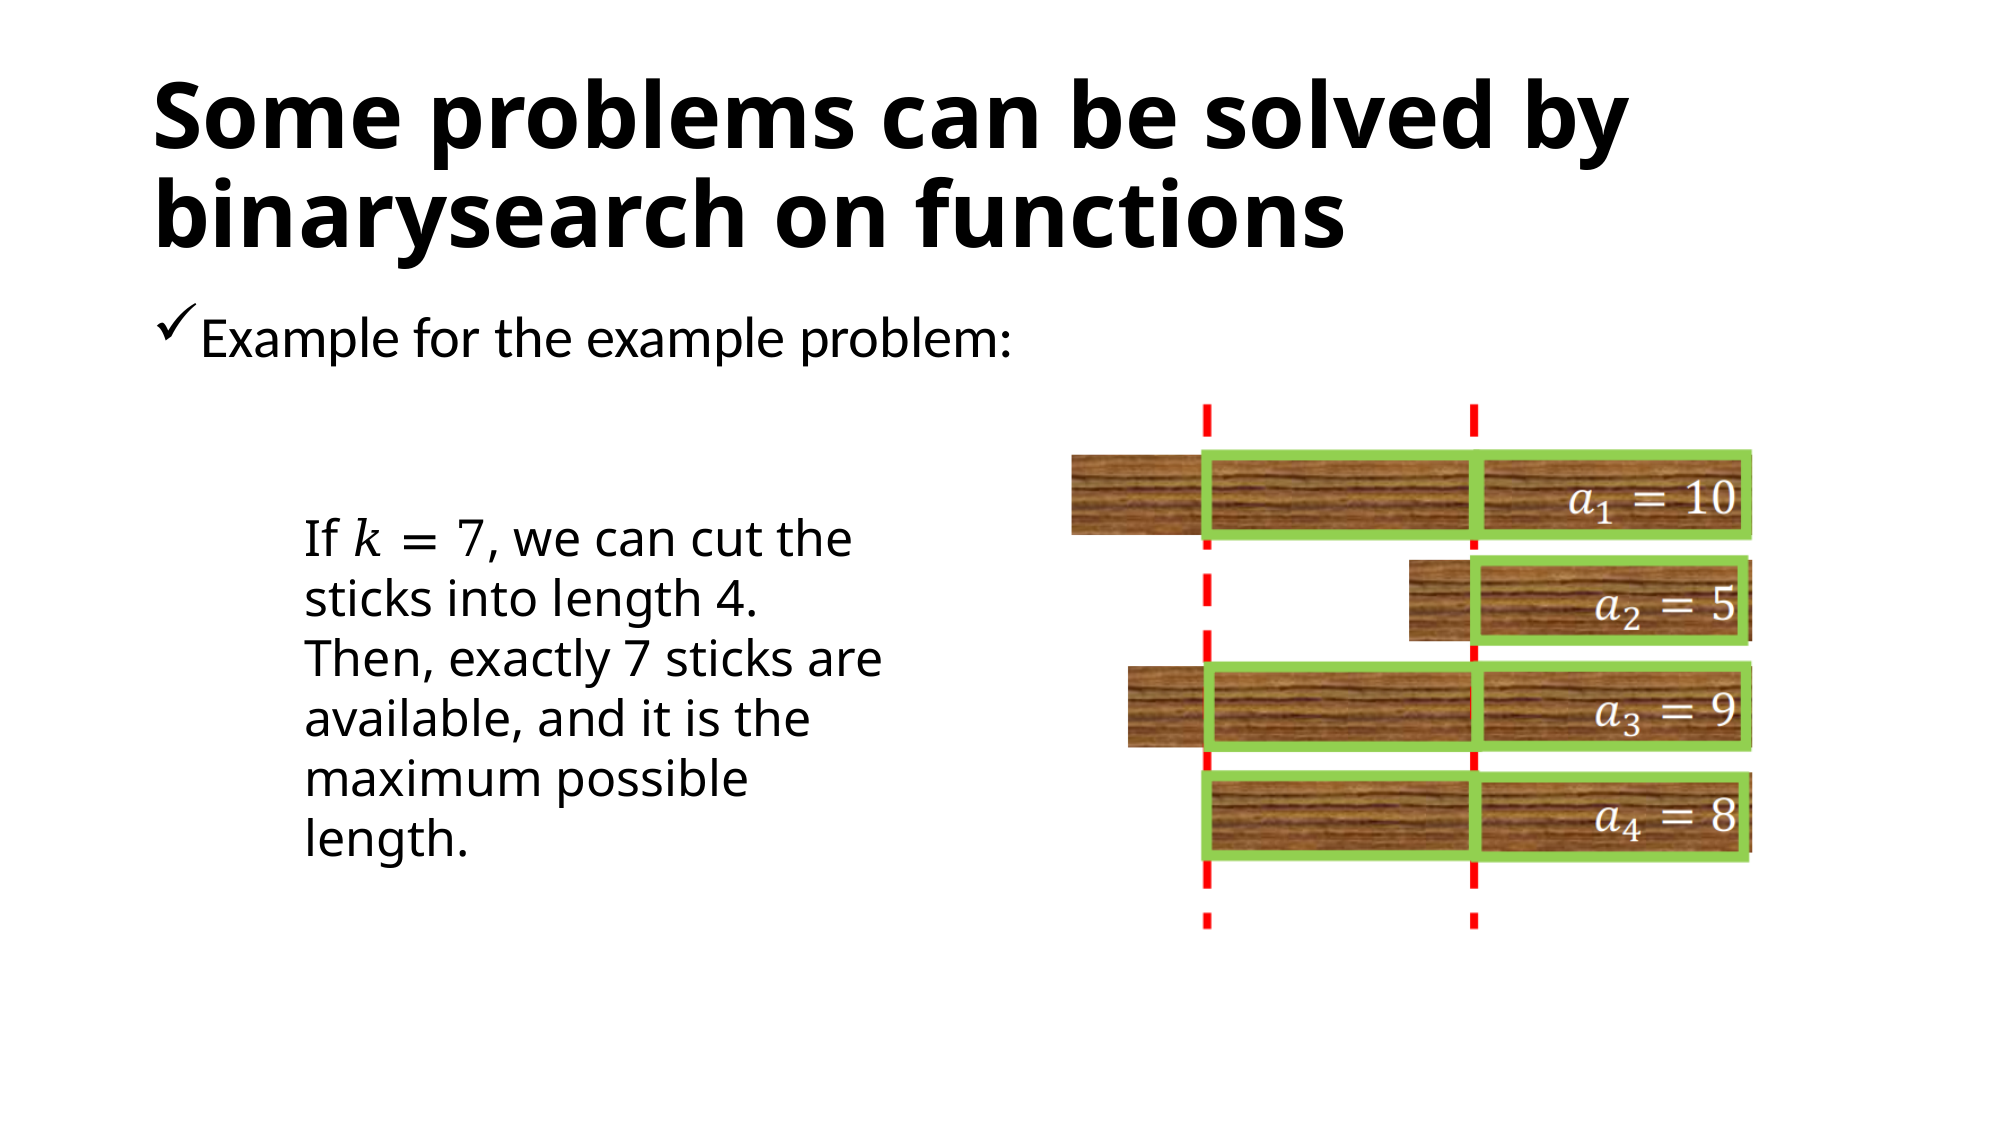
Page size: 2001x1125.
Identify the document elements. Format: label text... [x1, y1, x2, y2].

text_box If 𝑘 = 7, we can cut the sticks into length 4. Then, exactly 7 sticks are available, and it is the maximum possible length. [289, 498, 924, 934]
picture [1031, 387, 1811, 960]
text_box Example for the example problem: [137, 299, 1863, 1014]
text_box Some problems can be solved by binarysearch on functions [137, 59, 1863, 278]
